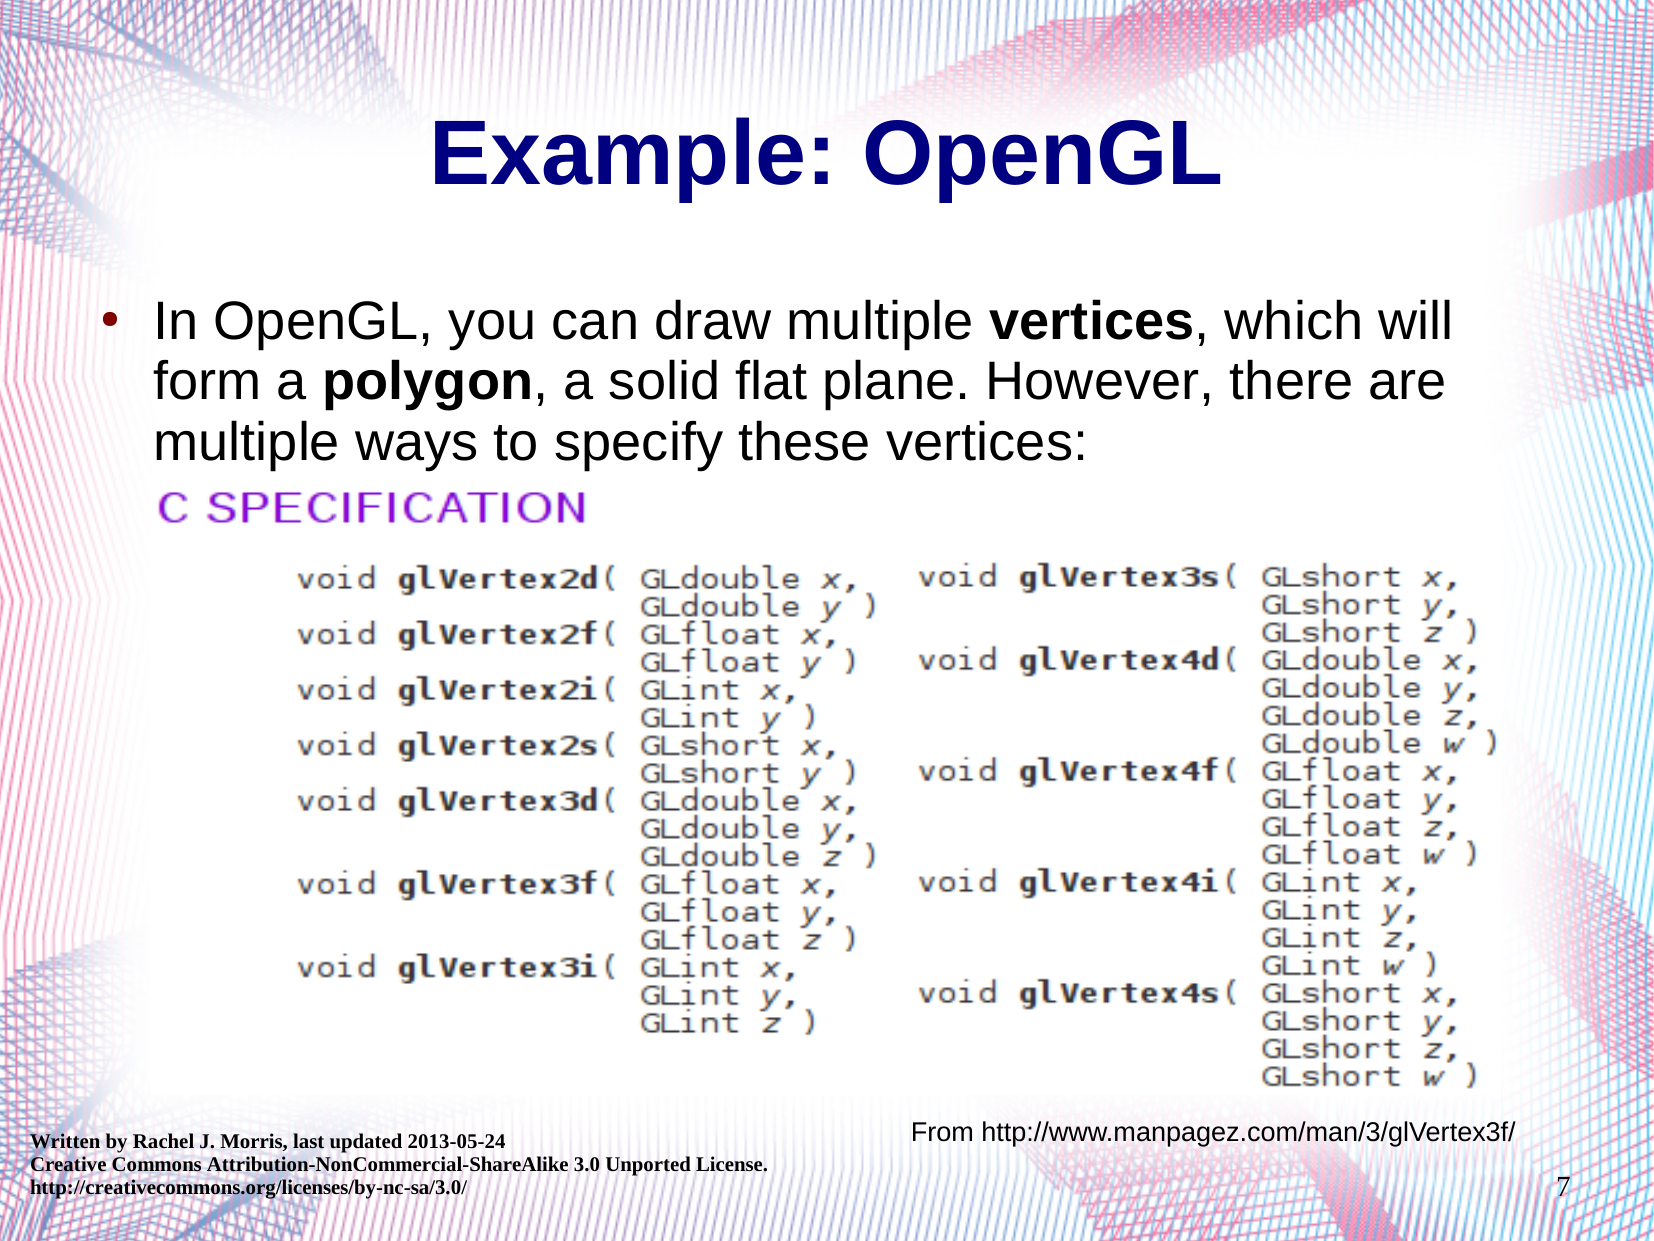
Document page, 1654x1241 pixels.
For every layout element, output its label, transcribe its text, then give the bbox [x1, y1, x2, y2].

picture [0, 0, 1654, 1241]
list In OpenGL, you can draw multiple vertices, which will form a polygon, a solid flat plane. However, there are multiple ways to specify these vertices: [82, 290, 1546, 676]
title Example: OpenGL [82, 49, 1571, 257]
text_box From http://www.manpagez.com/man/3/glVertex3f/ [795, 1109, 1531, 1156]
